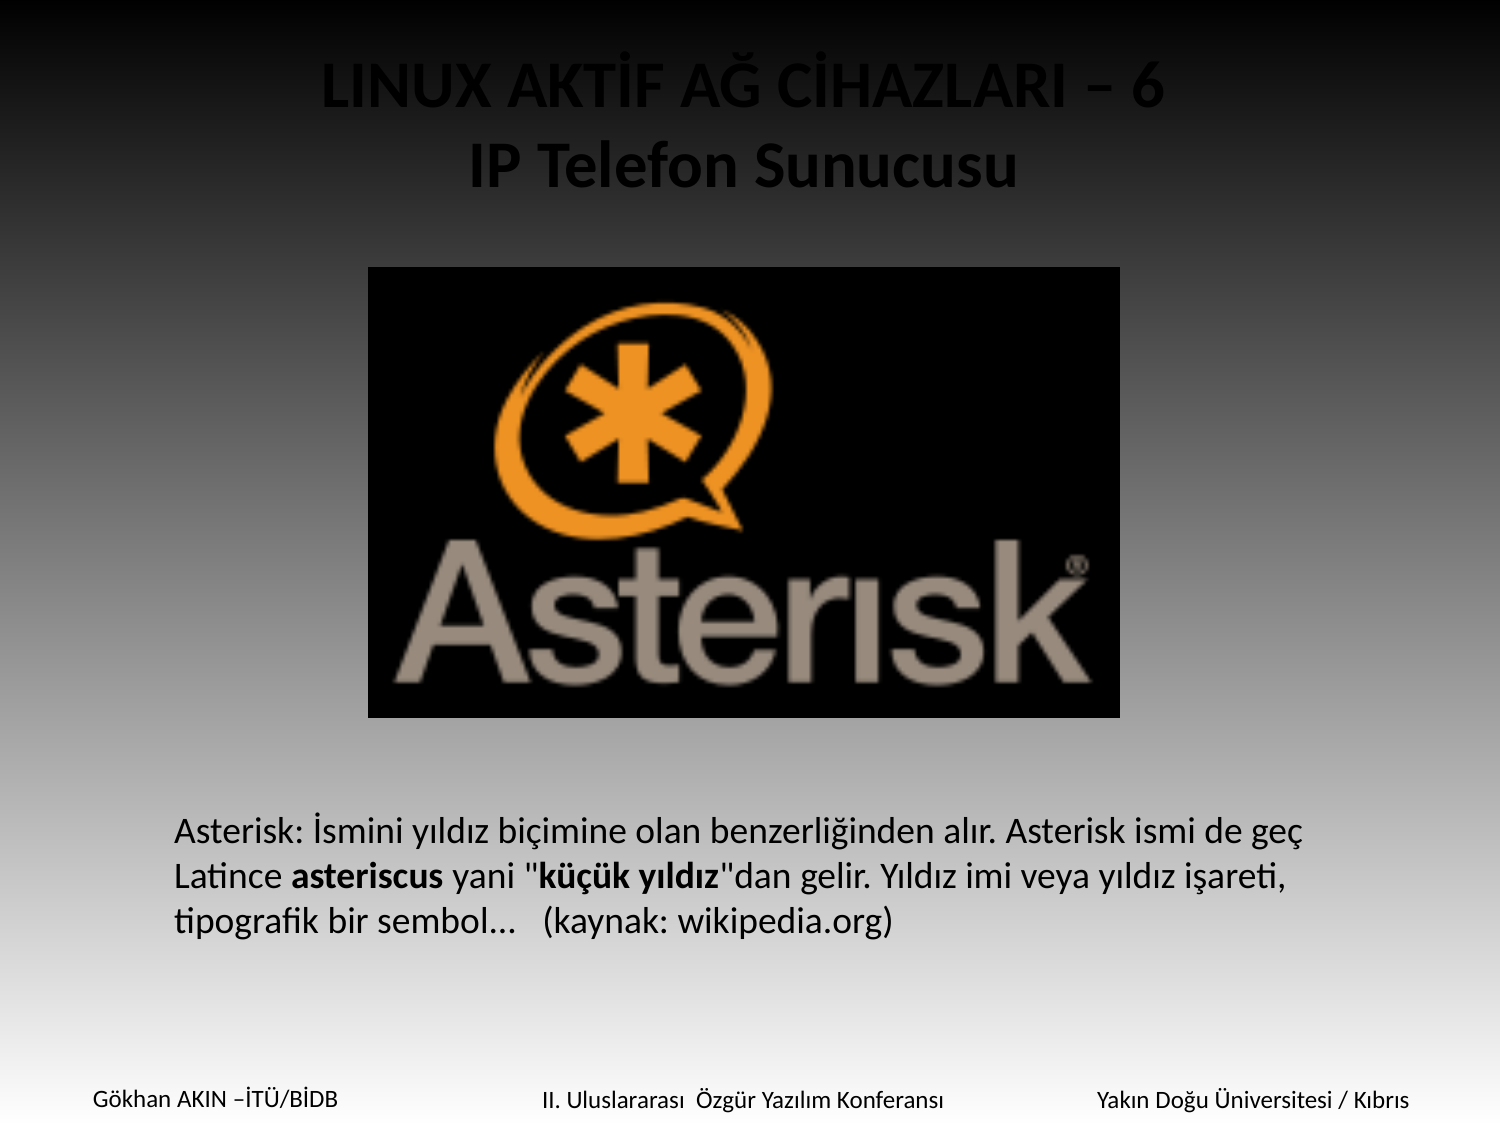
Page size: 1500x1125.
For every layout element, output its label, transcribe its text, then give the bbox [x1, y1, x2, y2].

text_box LINUX AKTİF AĞ CİHAZLARI – 6 IP Telefon Sunucusu [76, 33, 1412, 209]
picture [368, 267, 1120, 718]
text_box Asterisk: İsmini yıldız biçimine olan benzerliğinden alır. Asterisk ismi de geç Latince asteriscus yani "küçük yıldız"dan gelir. Yıldız imi veya yıldız işareti, tipografik bir sembol... (kaynak: wikipedia.org) [159, 798, 1353, 949]
